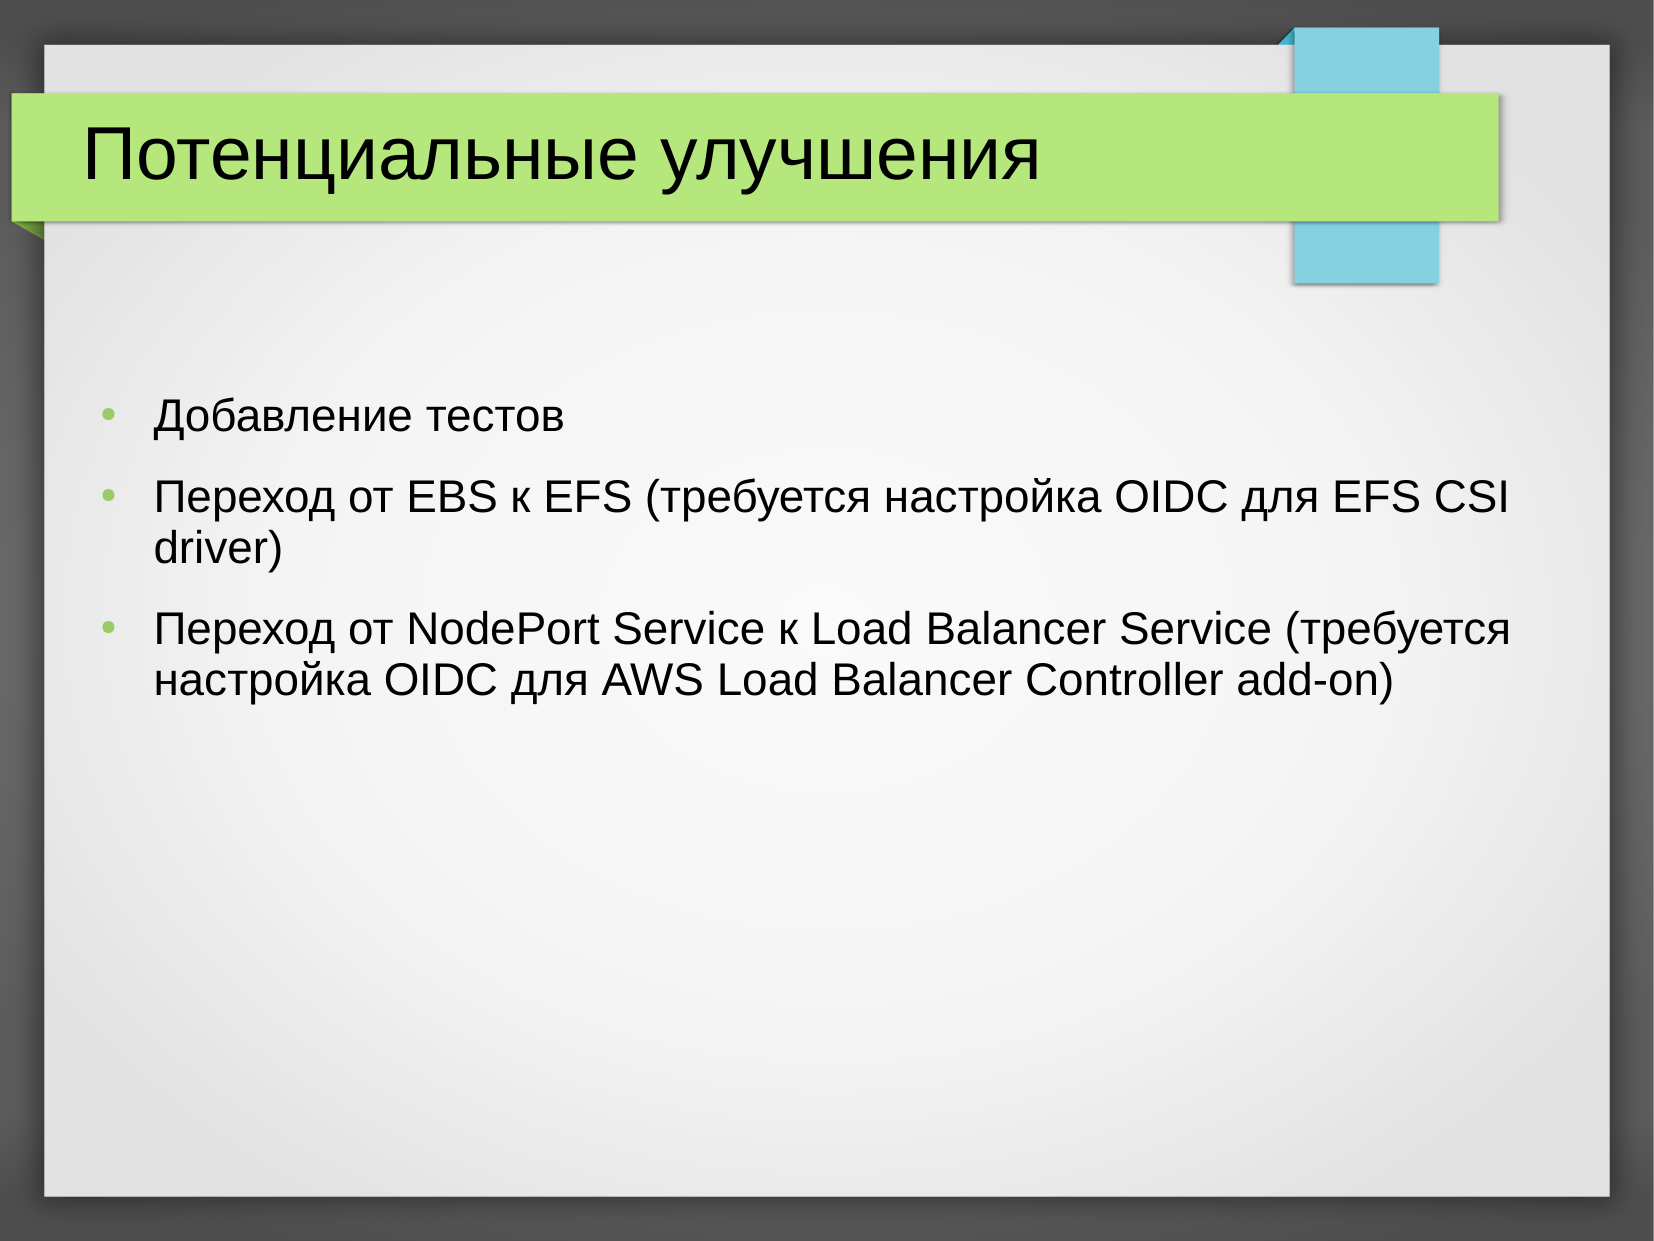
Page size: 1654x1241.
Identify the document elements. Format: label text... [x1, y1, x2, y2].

picture [0, 0, 1654, 1241]
title Потенциальные улучшения [82, 94, 1264, 213]
list Добавление тестов Переход от EBS к EFS (требуется настройка OIDC для EFS CSI driver) Переход от NodePort Service к Load Balancer Service (требуется настройка OIDC для AWS Load Balancer Controller add-on) [82, 389, 1571, 1109]
